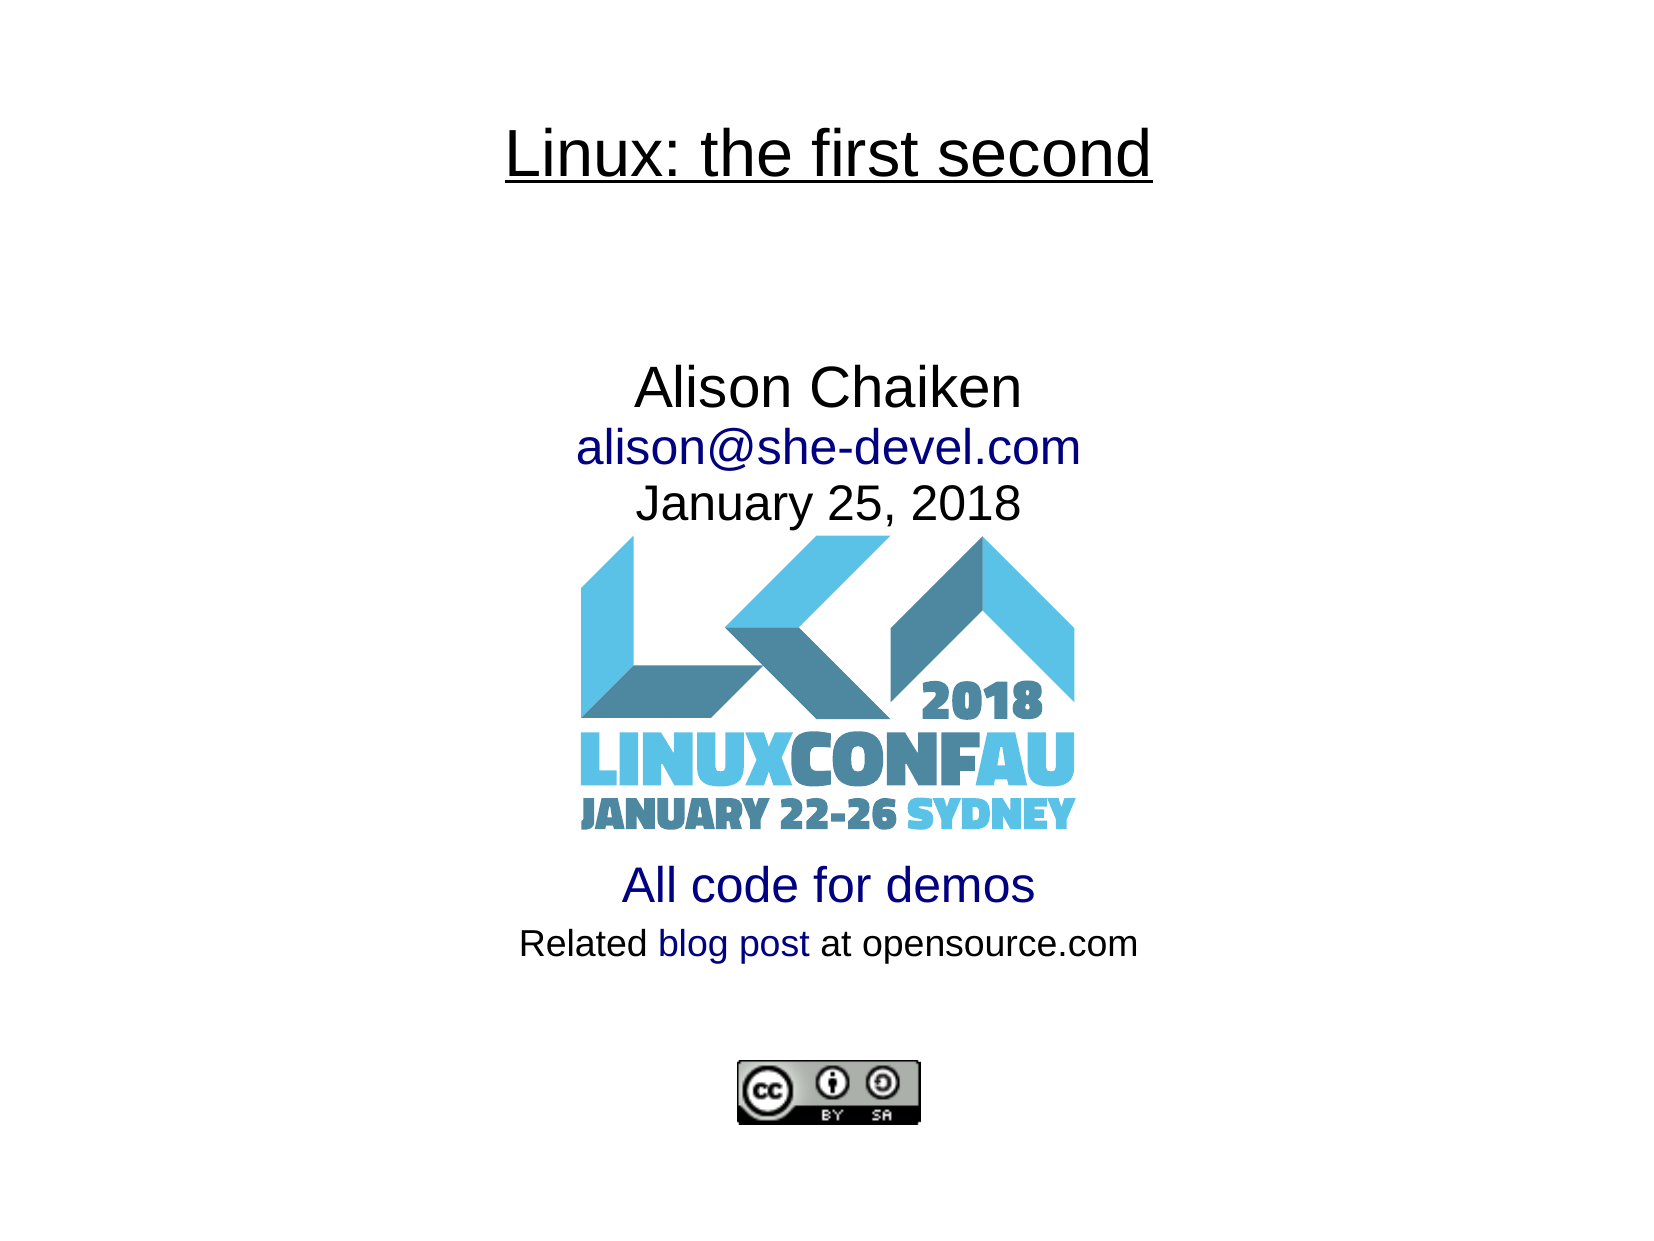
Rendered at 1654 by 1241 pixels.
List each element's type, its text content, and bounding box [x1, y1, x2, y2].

text_box Related blog post at opensource.com [504, 915, 1154, 966]
title Linux: the first second [84, 49, 1573, 257]
subtitle Alison Chaiken alison@she-devel.com January 25, 2018 [108, 210, 1549, 751]
text_box All code for demos [607, 849, 1051, 912]
picture [580, 534, 1078, 832]
picture [737, 1060, 921, 1126]
